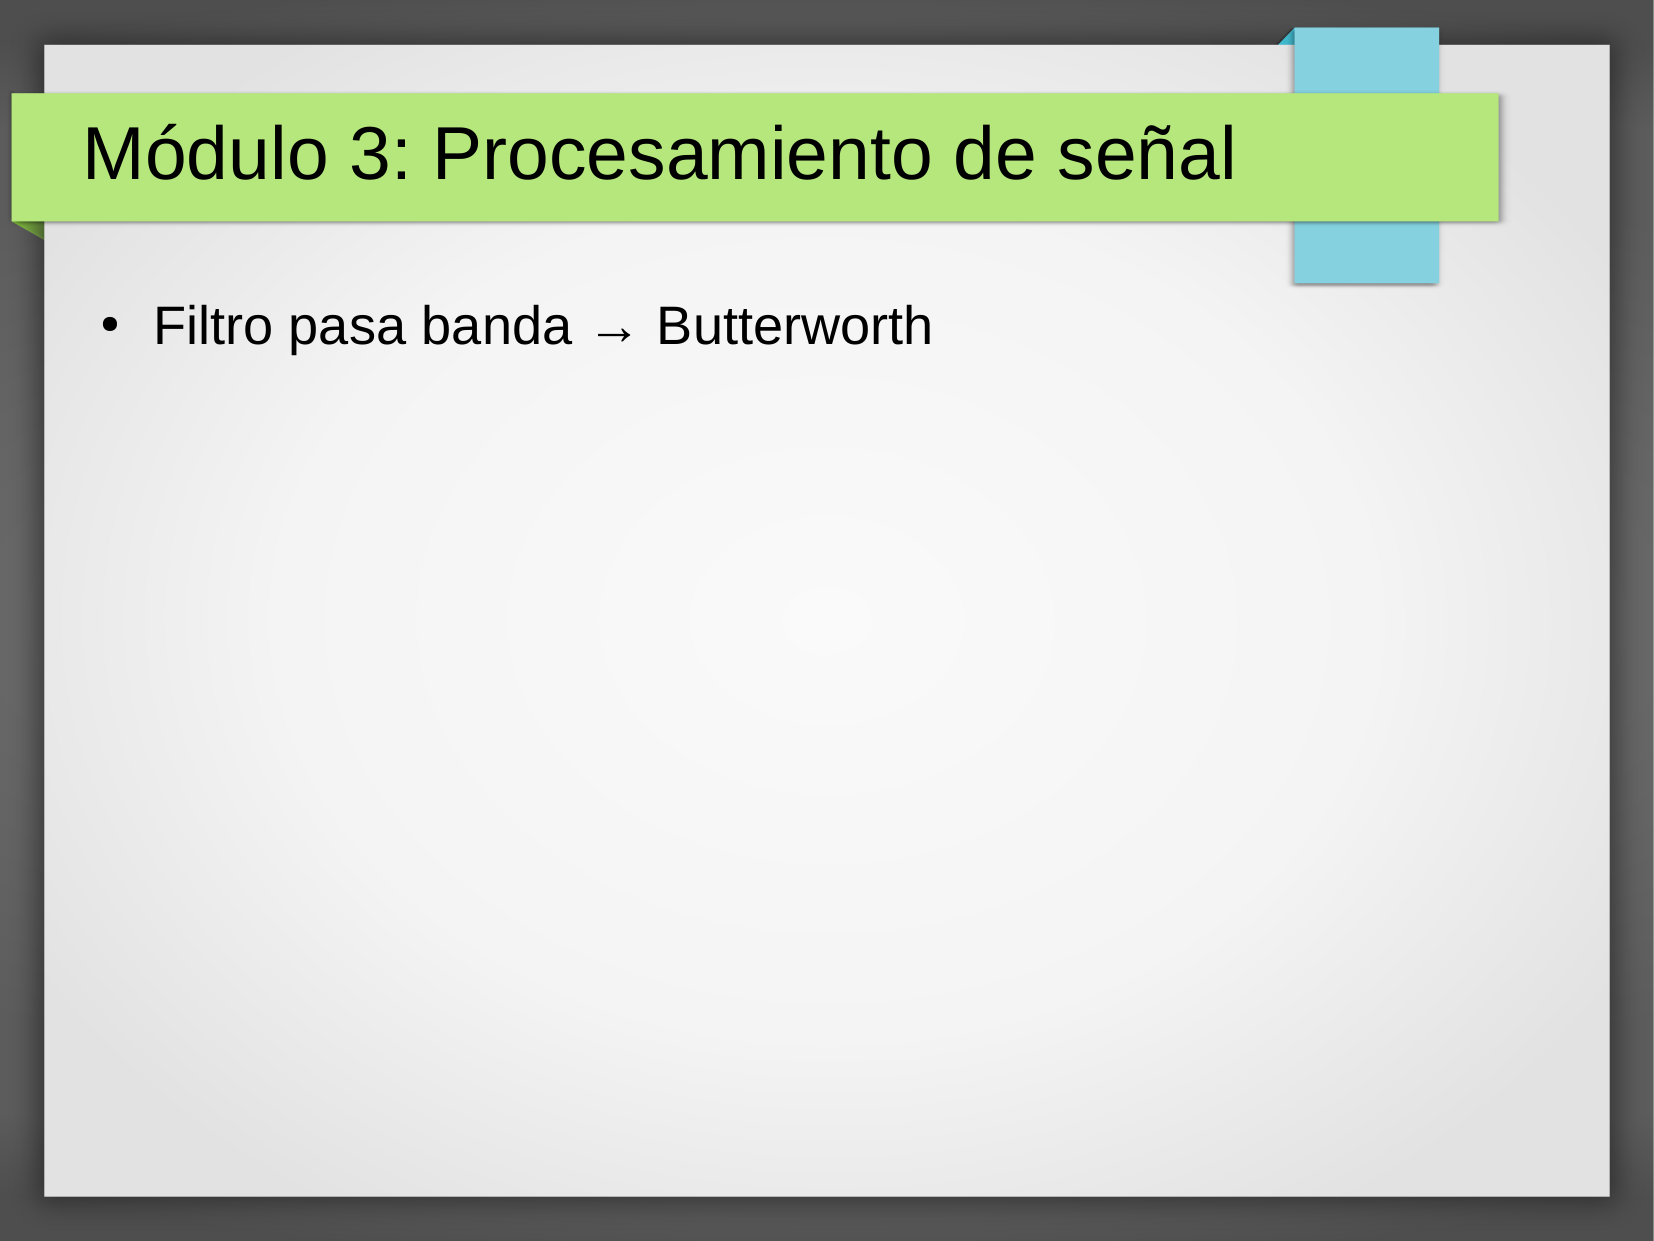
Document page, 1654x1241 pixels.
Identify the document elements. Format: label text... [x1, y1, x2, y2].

list Filtro pasa banda → Butterworth [82, 295, 1571, 1015]
title Módulo 3: Procesamiento de señal [82, 94, 1264, 213]
picture [0, 0, 1654, 1241]
